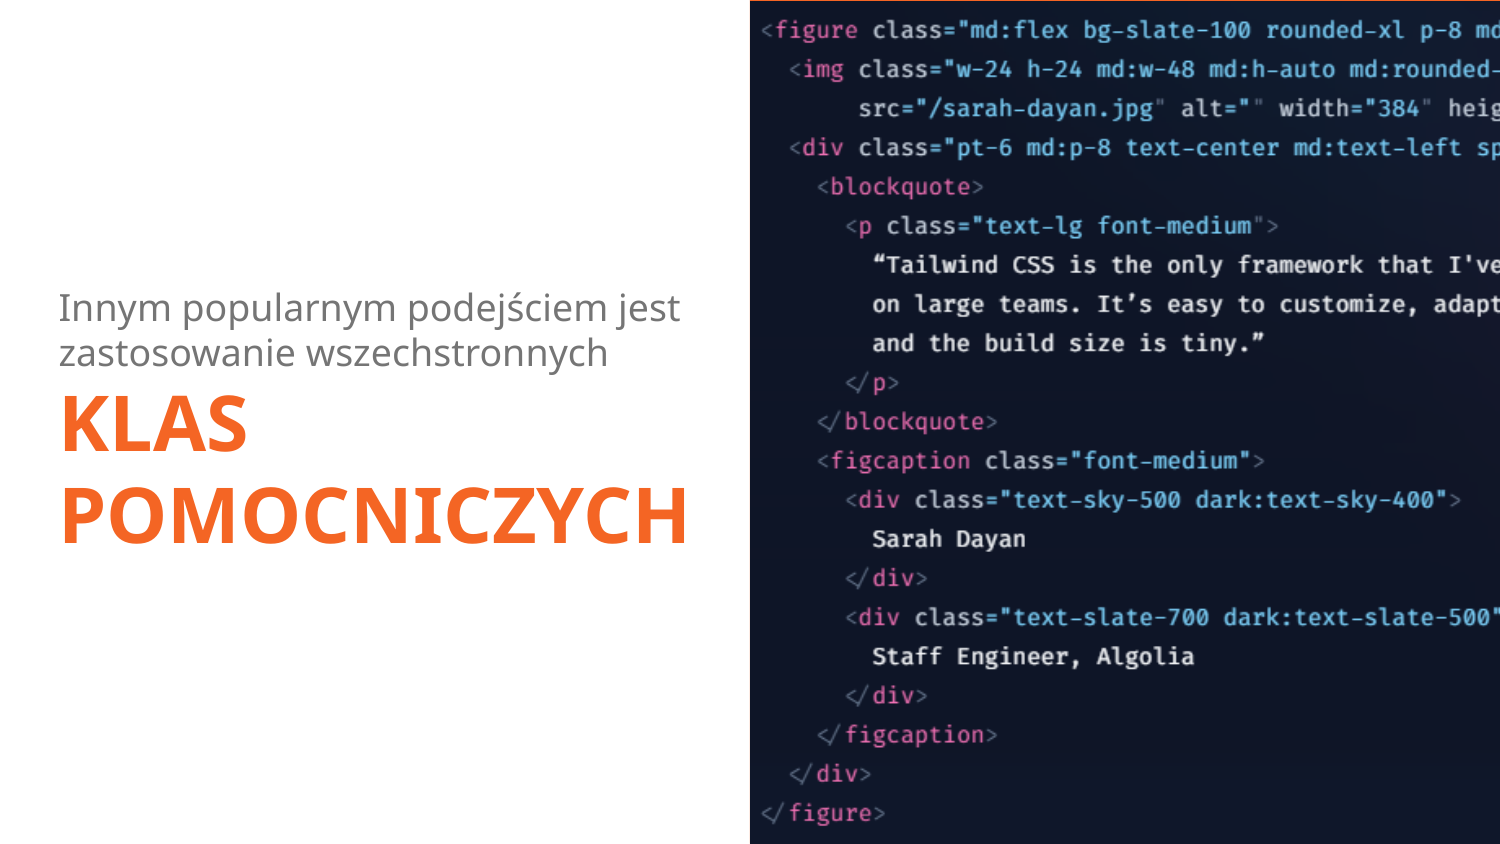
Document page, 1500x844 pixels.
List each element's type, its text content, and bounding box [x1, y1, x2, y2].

picture [750, 1, 1500, 844]
title Innym popularnym podejściem jest zastosowanie wszechstronnych KLAS POMOCNICZYCH [43, 123, 708, 721]
